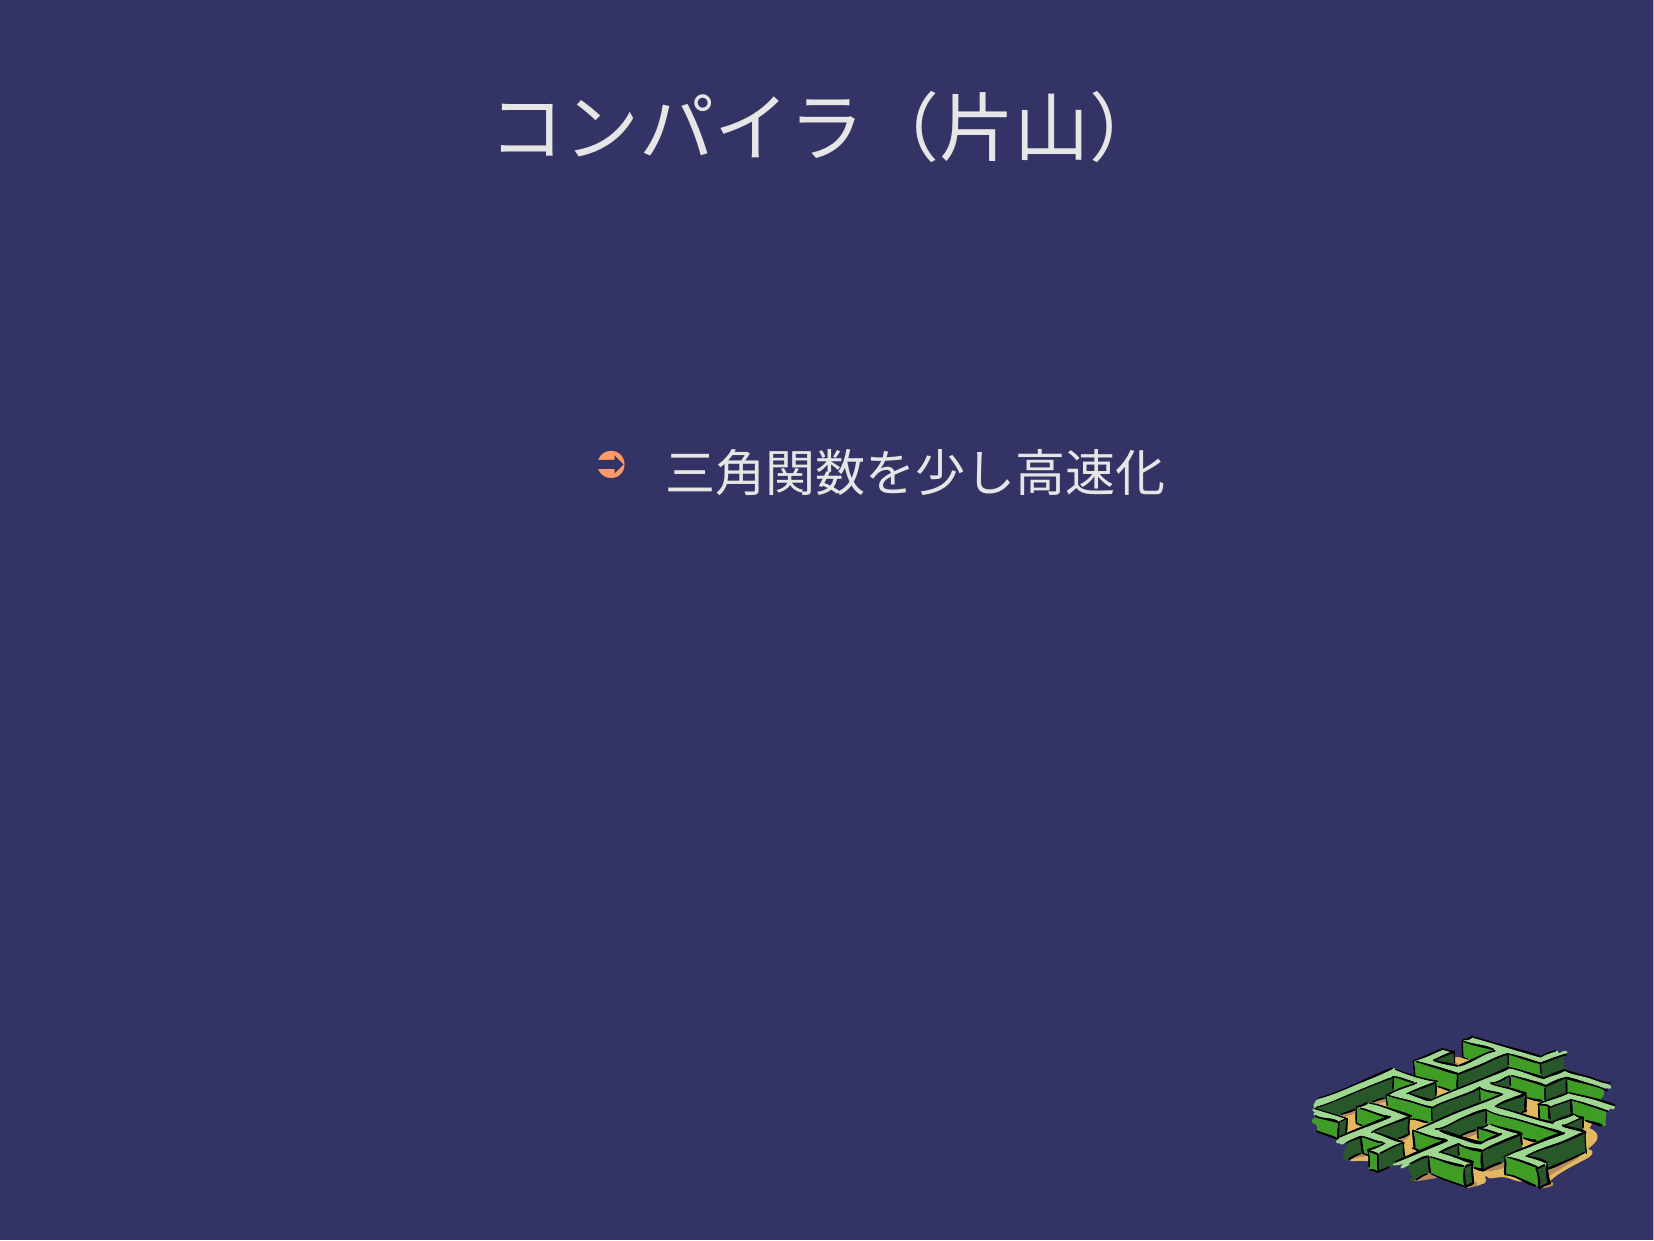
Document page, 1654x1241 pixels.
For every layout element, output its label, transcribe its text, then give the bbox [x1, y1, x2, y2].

title コンパイラ（片山） [121, 19, 1534, 227]
list 三角関数を少し高速化 [178, 364, 1570, 1085]
